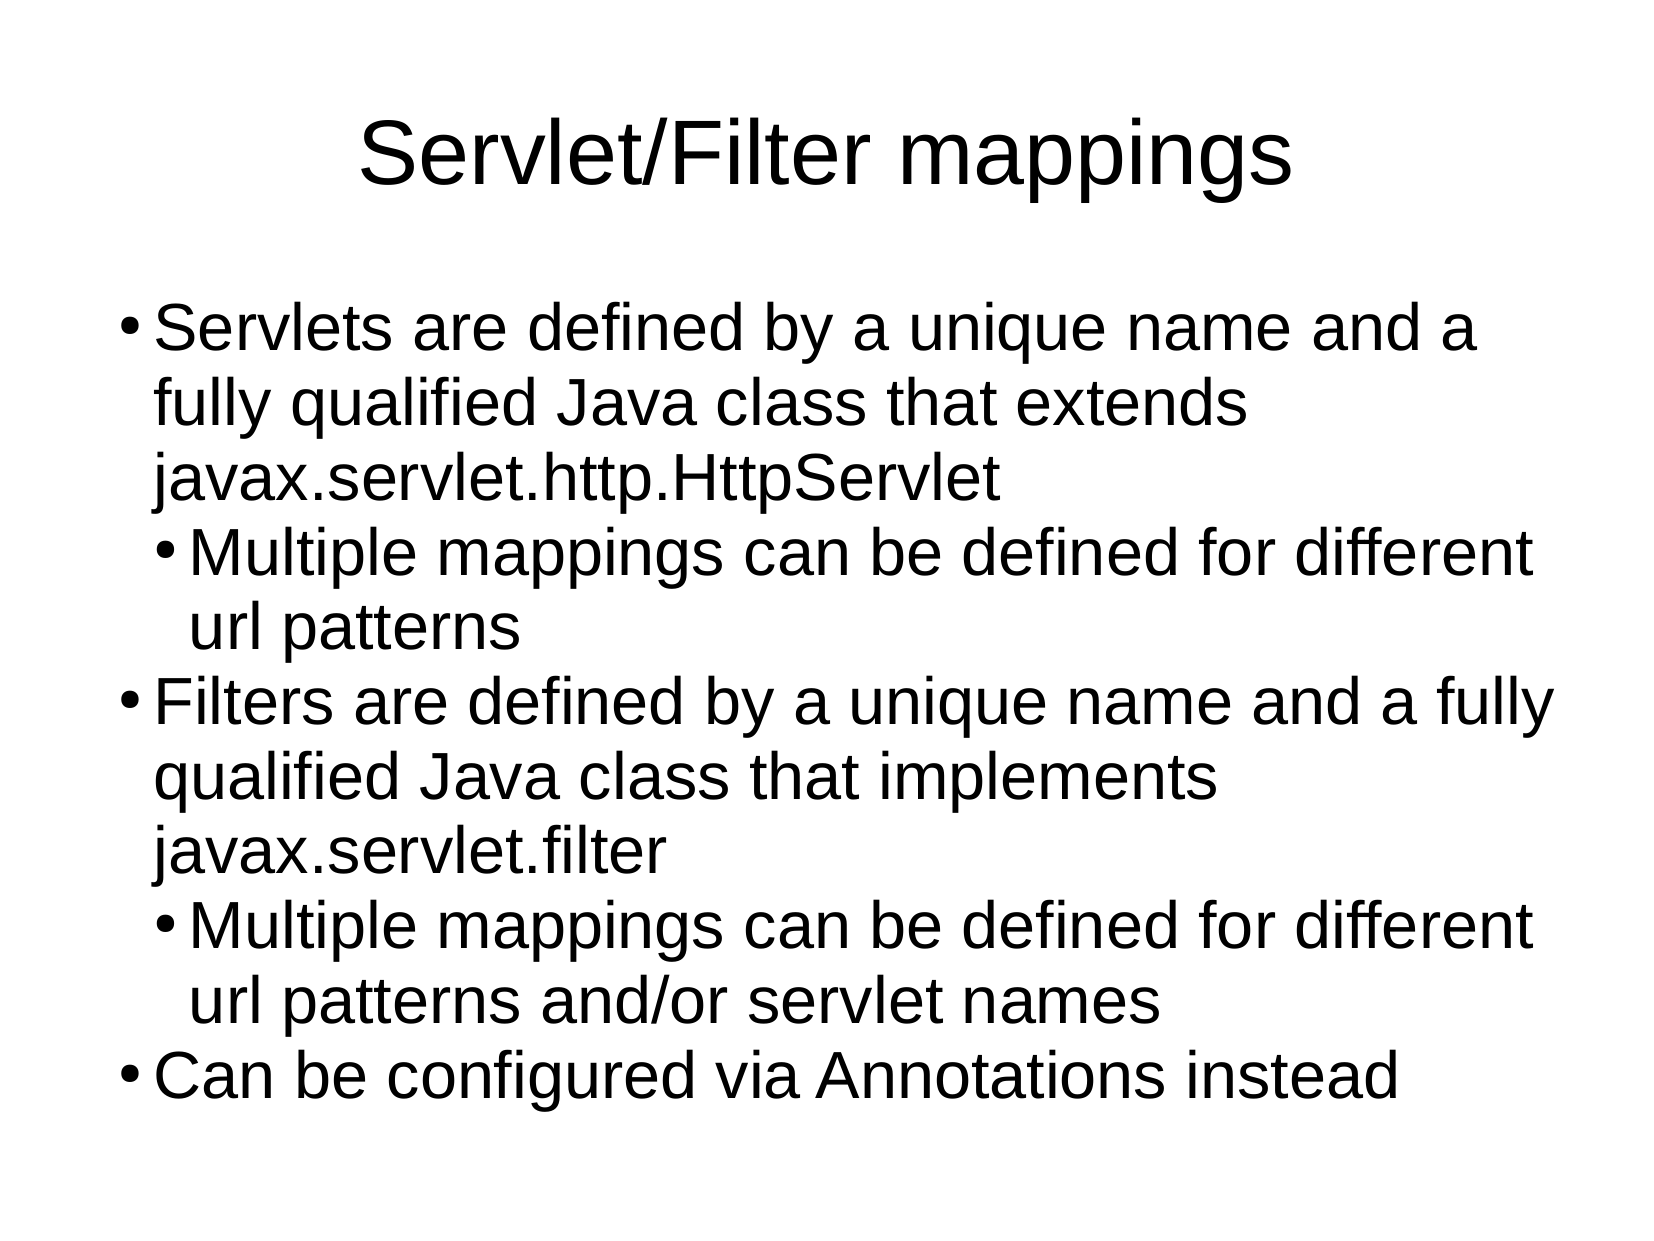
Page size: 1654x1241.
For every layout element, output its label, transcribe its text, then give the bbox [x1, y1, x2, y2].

title Servlet/Filter mappings [82, 49, 1571, 257]
subtitle Servlets are defined by a unique name and a fully qualified Java class that extends javax.servlet.http.HttpServlet Multiple mappings can be defined for different url patterns Filters are defined by a unique name and a fully qualified Java class that implements javax.servlet.filter Multiple mappings can be defined for different url patterns and/or servlet names Can be configured via Annotations instead [82, 290, 1571, 1113]
